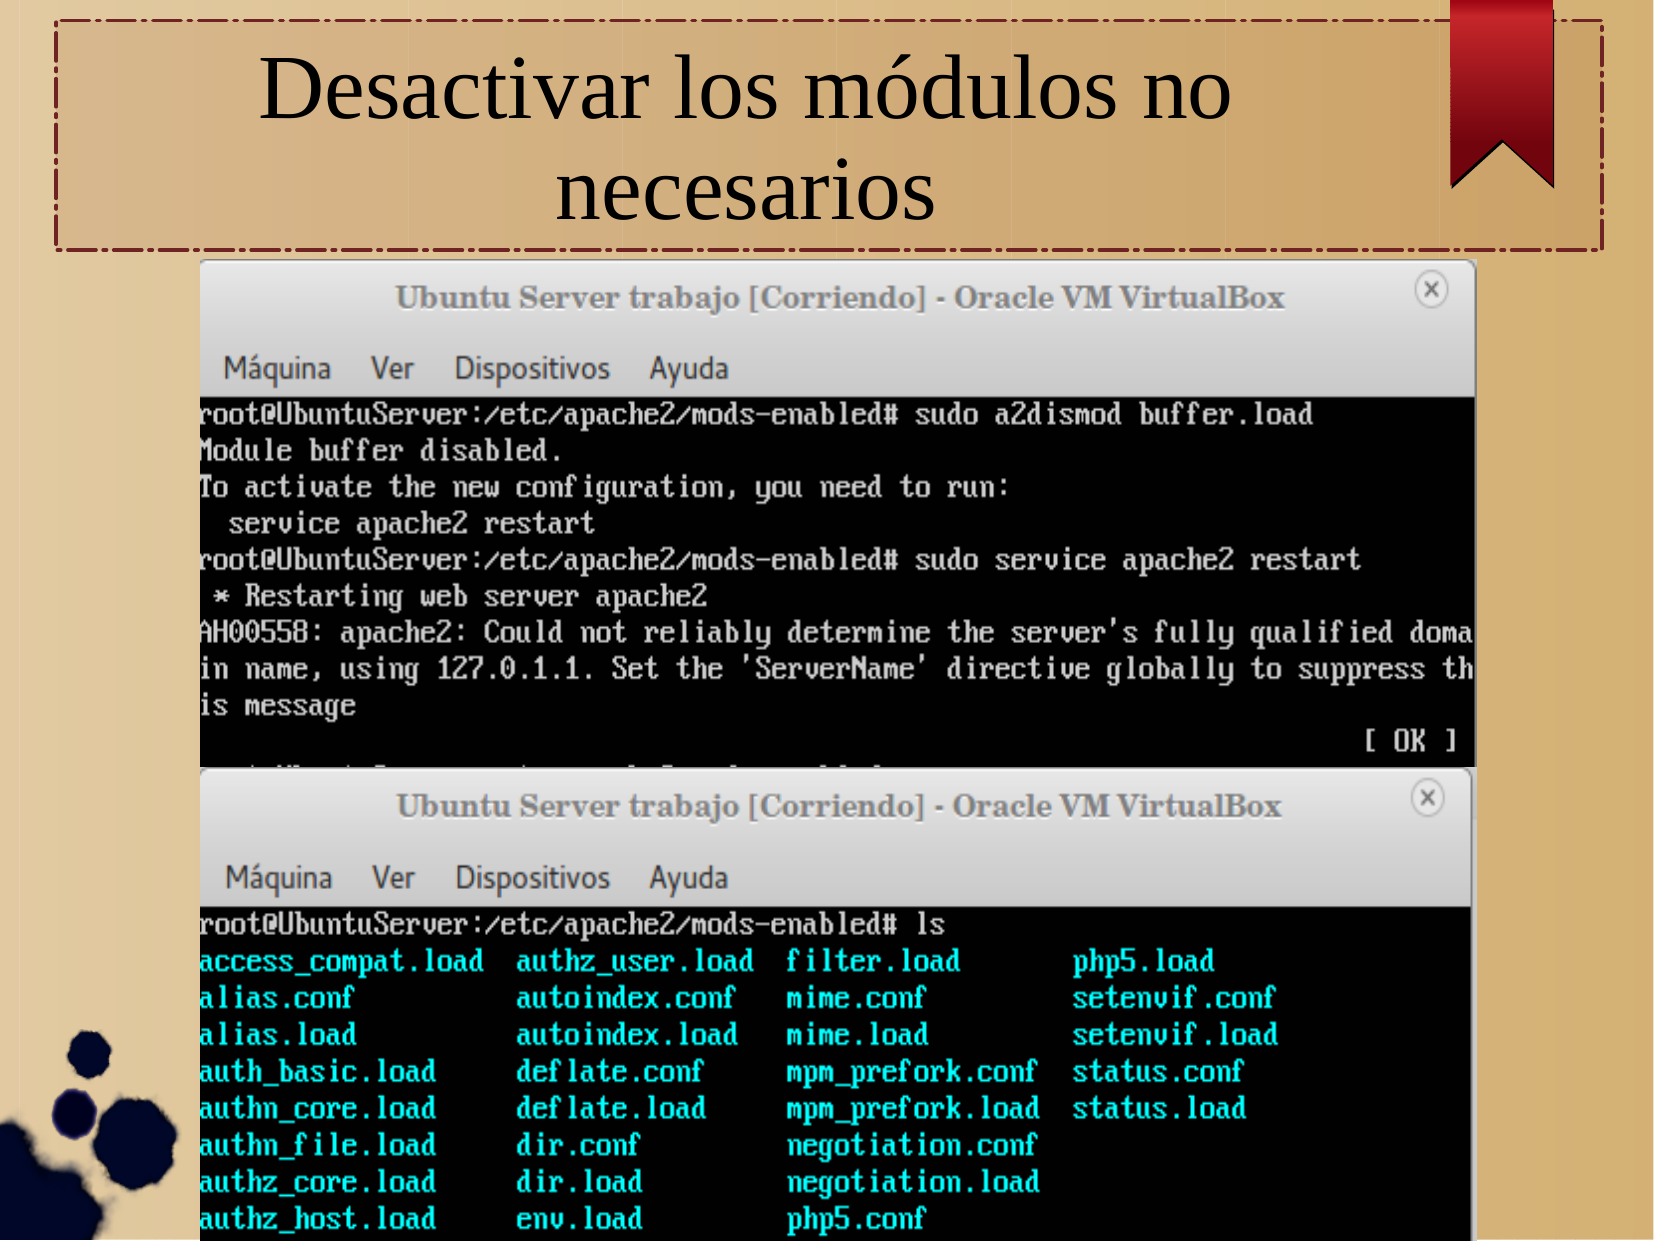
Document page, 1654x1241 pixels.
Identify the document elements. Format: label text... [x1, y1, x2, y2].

title Desactivar los módulos no necesarios [82, 35, 1412, 240]
picture [200, 259, 1477, 1241]
